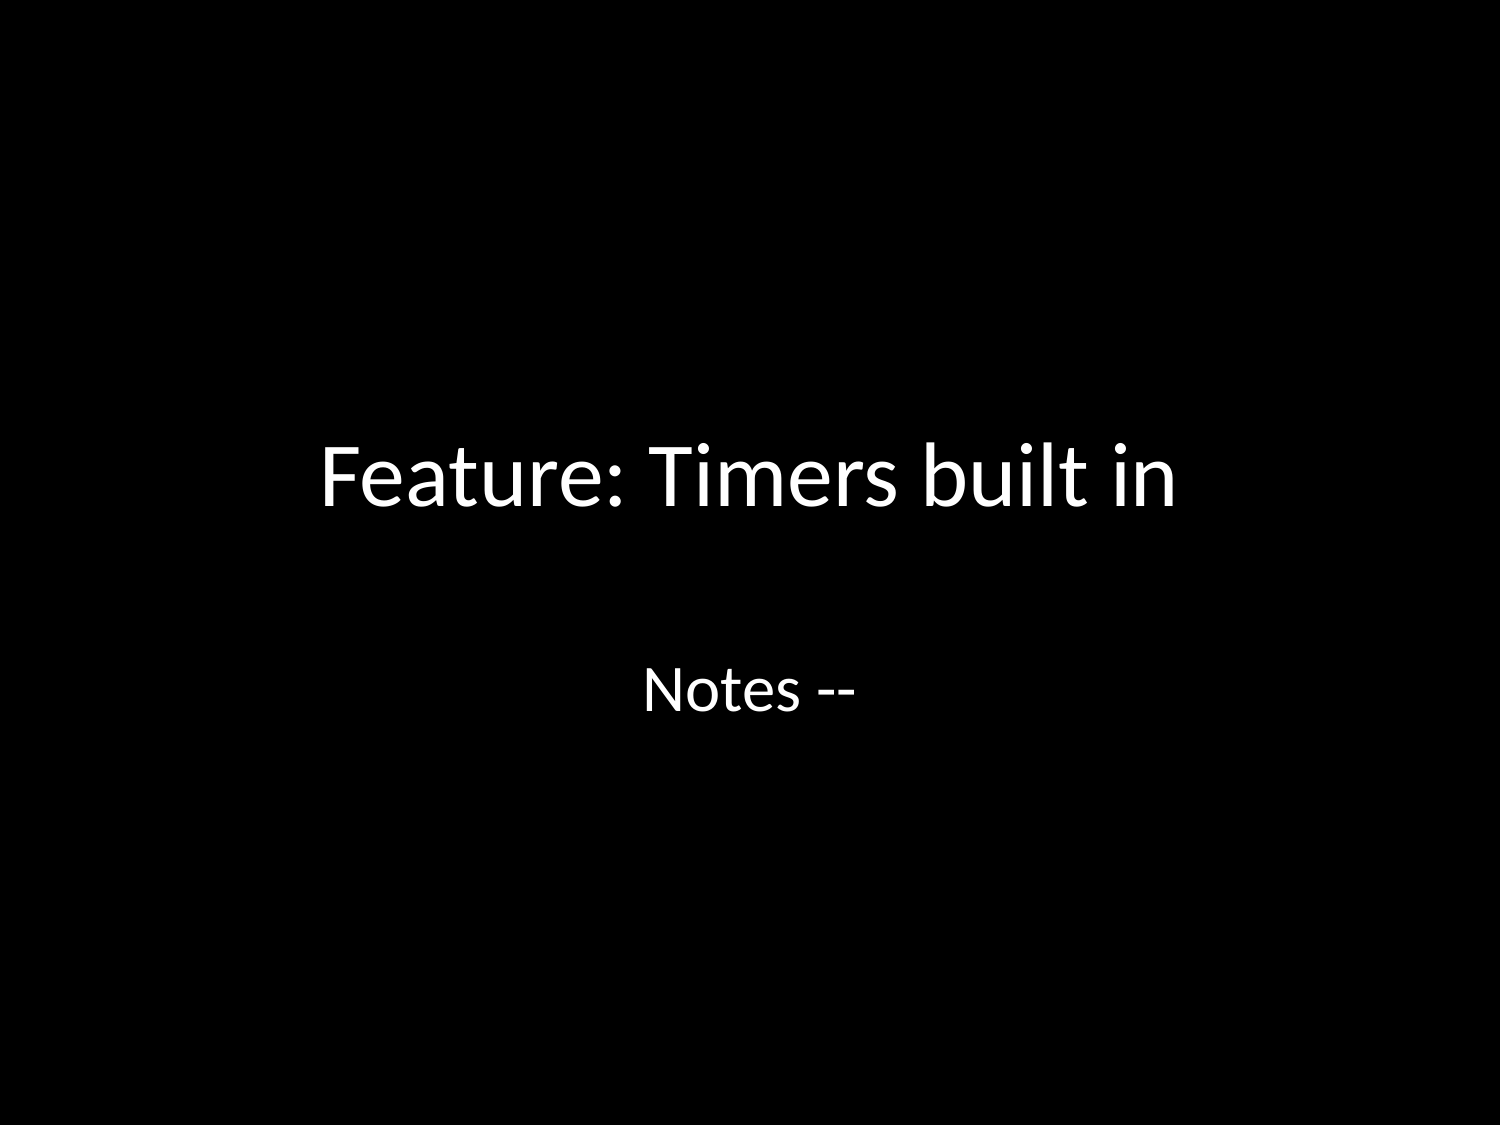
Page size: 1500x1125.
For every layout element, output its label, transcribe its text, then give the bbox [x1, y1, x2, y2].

title Feature: Timers built in [112, 349, 1388, 591]
subtitle Notes -- [225, 637, 1275, 925]
